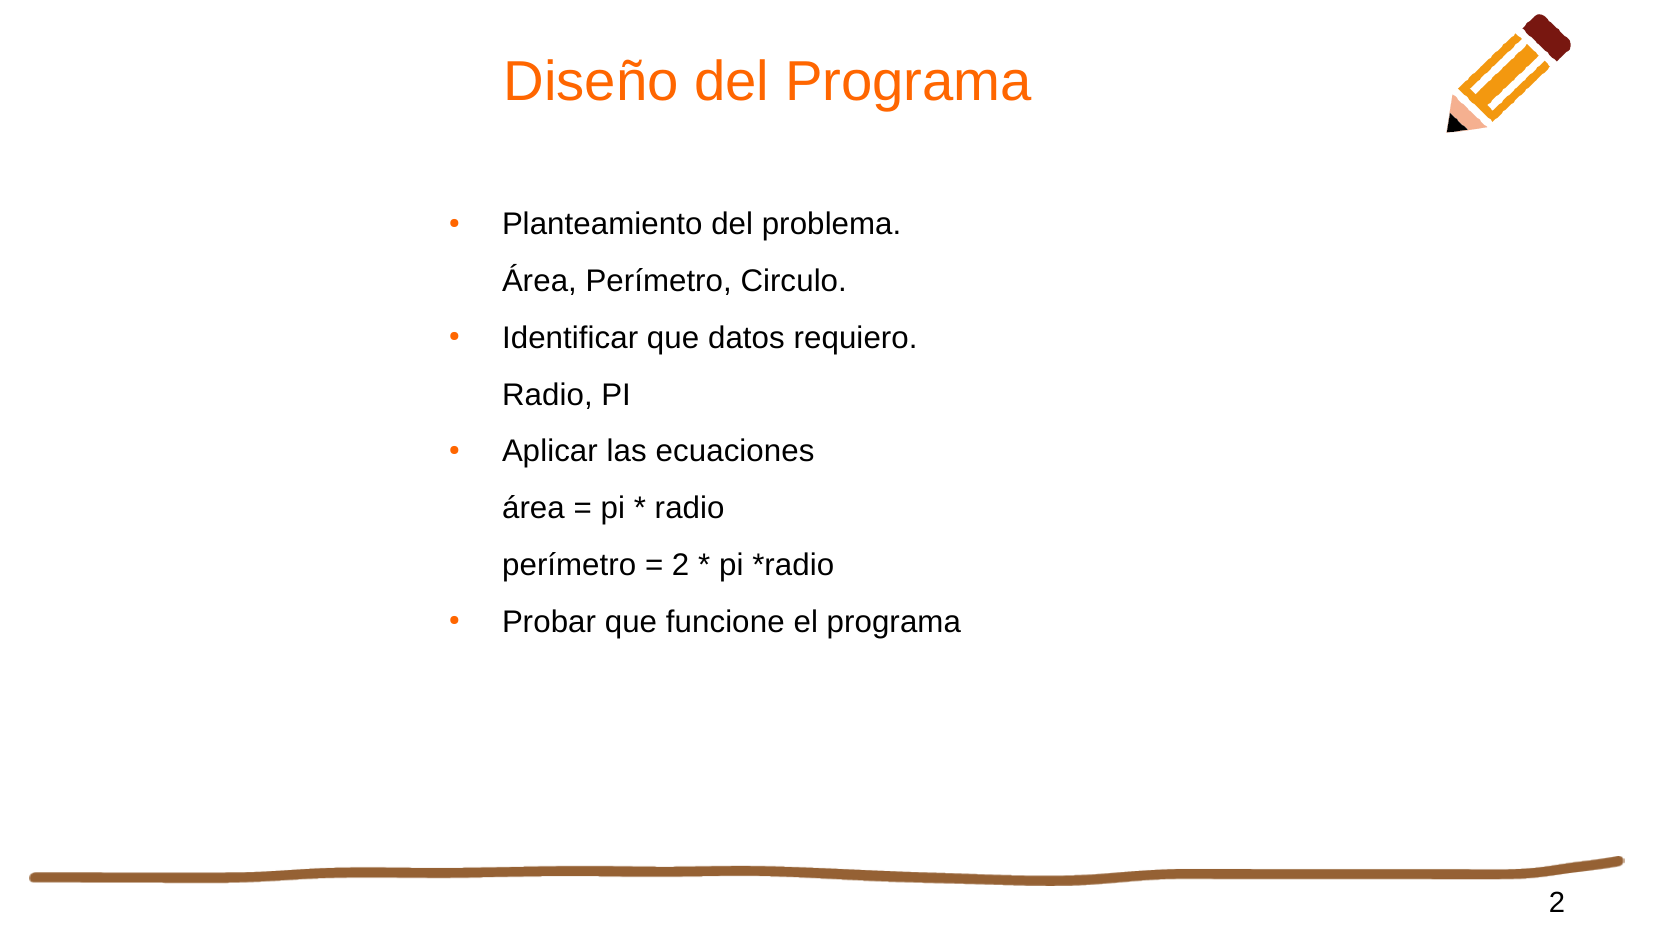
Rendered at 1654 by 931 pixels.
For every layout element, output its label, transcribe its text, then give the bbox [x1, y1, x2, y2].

picture [1446, 14, 1571, 133]
picture [29, 856, 1625, 886]
list Planteamiento del problema. Área, Perímetro, Circulo. Identificar que datos requiero. Radio, PI Aplicar las ecuaciones área = pi * radio perímetro = 2 * pi *radio Probar que funcione el programa [431, 206, 1152, 857]
title Diseño del Programa [88, 29, 1447, 133]
